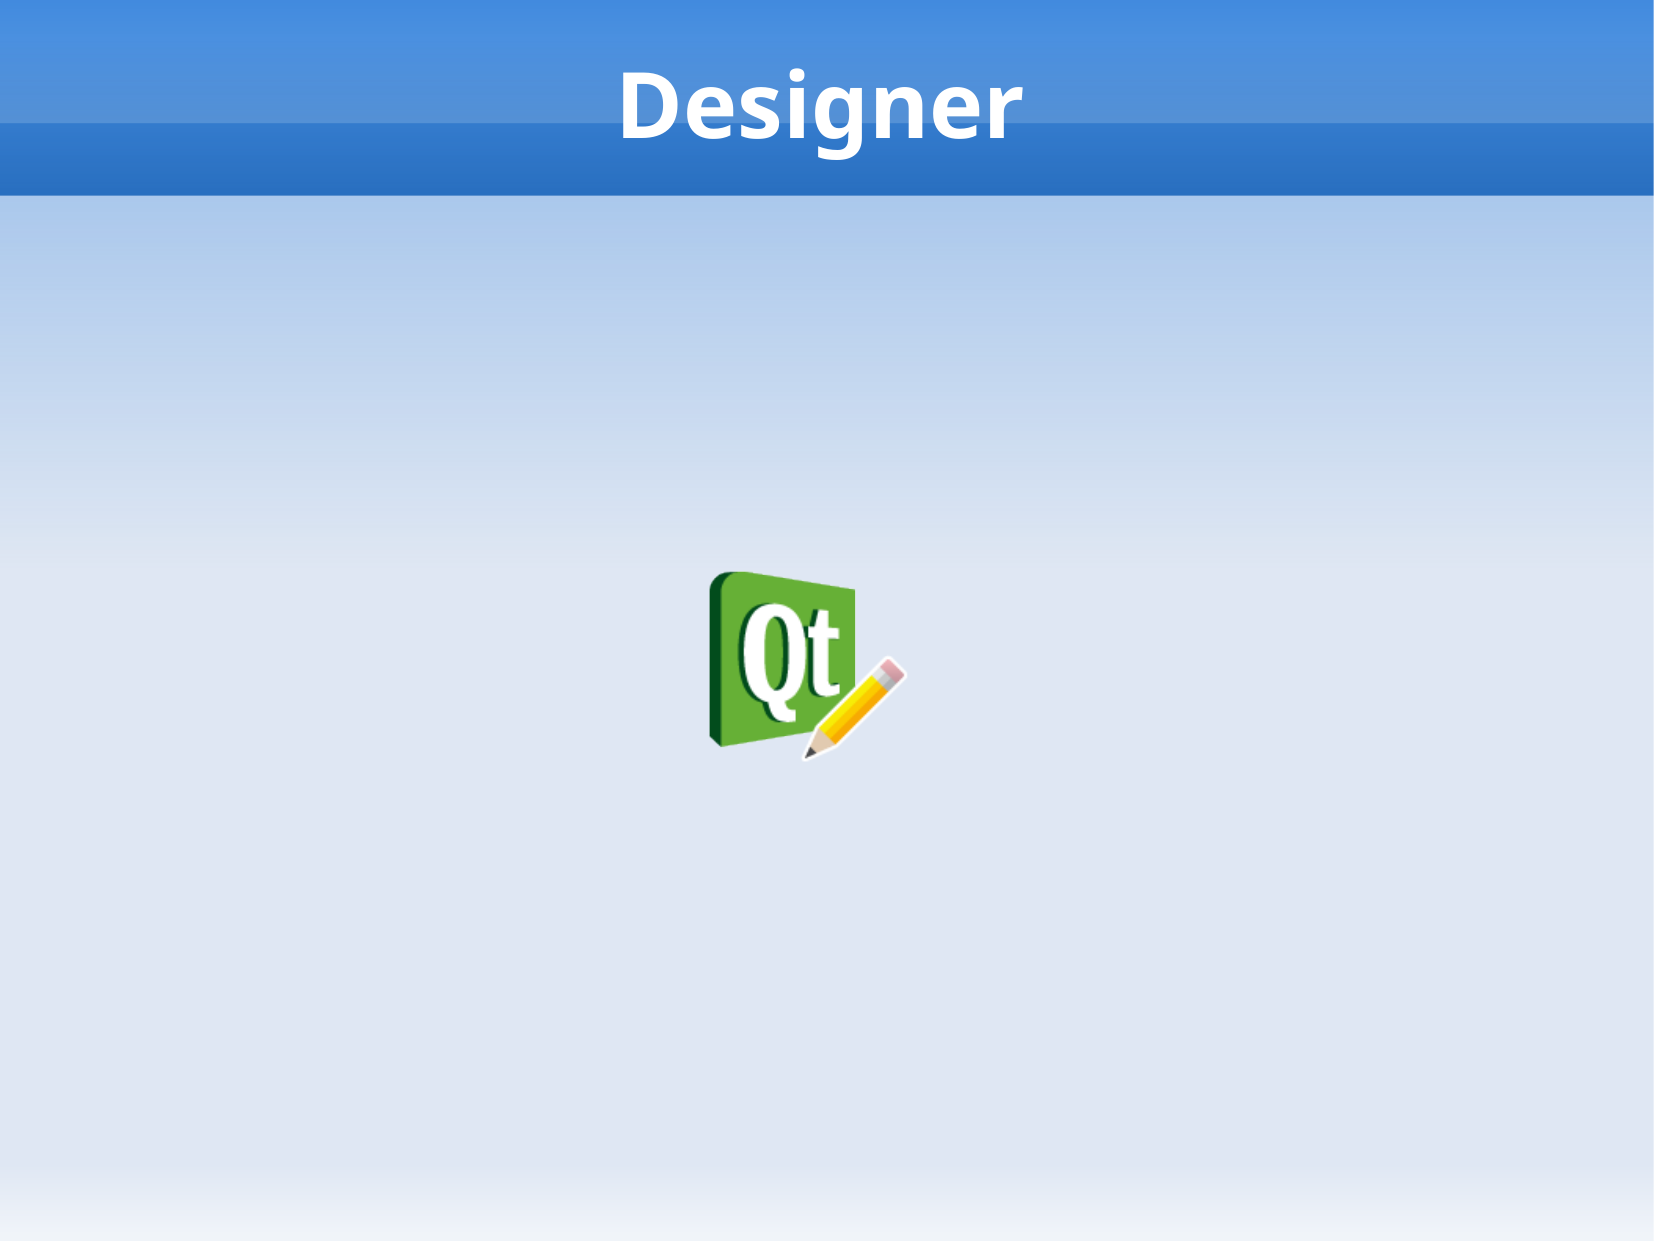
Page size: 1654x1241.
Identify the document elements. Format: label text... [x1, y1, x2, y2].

title Designer [76, 0, 1565, 208]
picture [0, 0, 1654, 1241]
